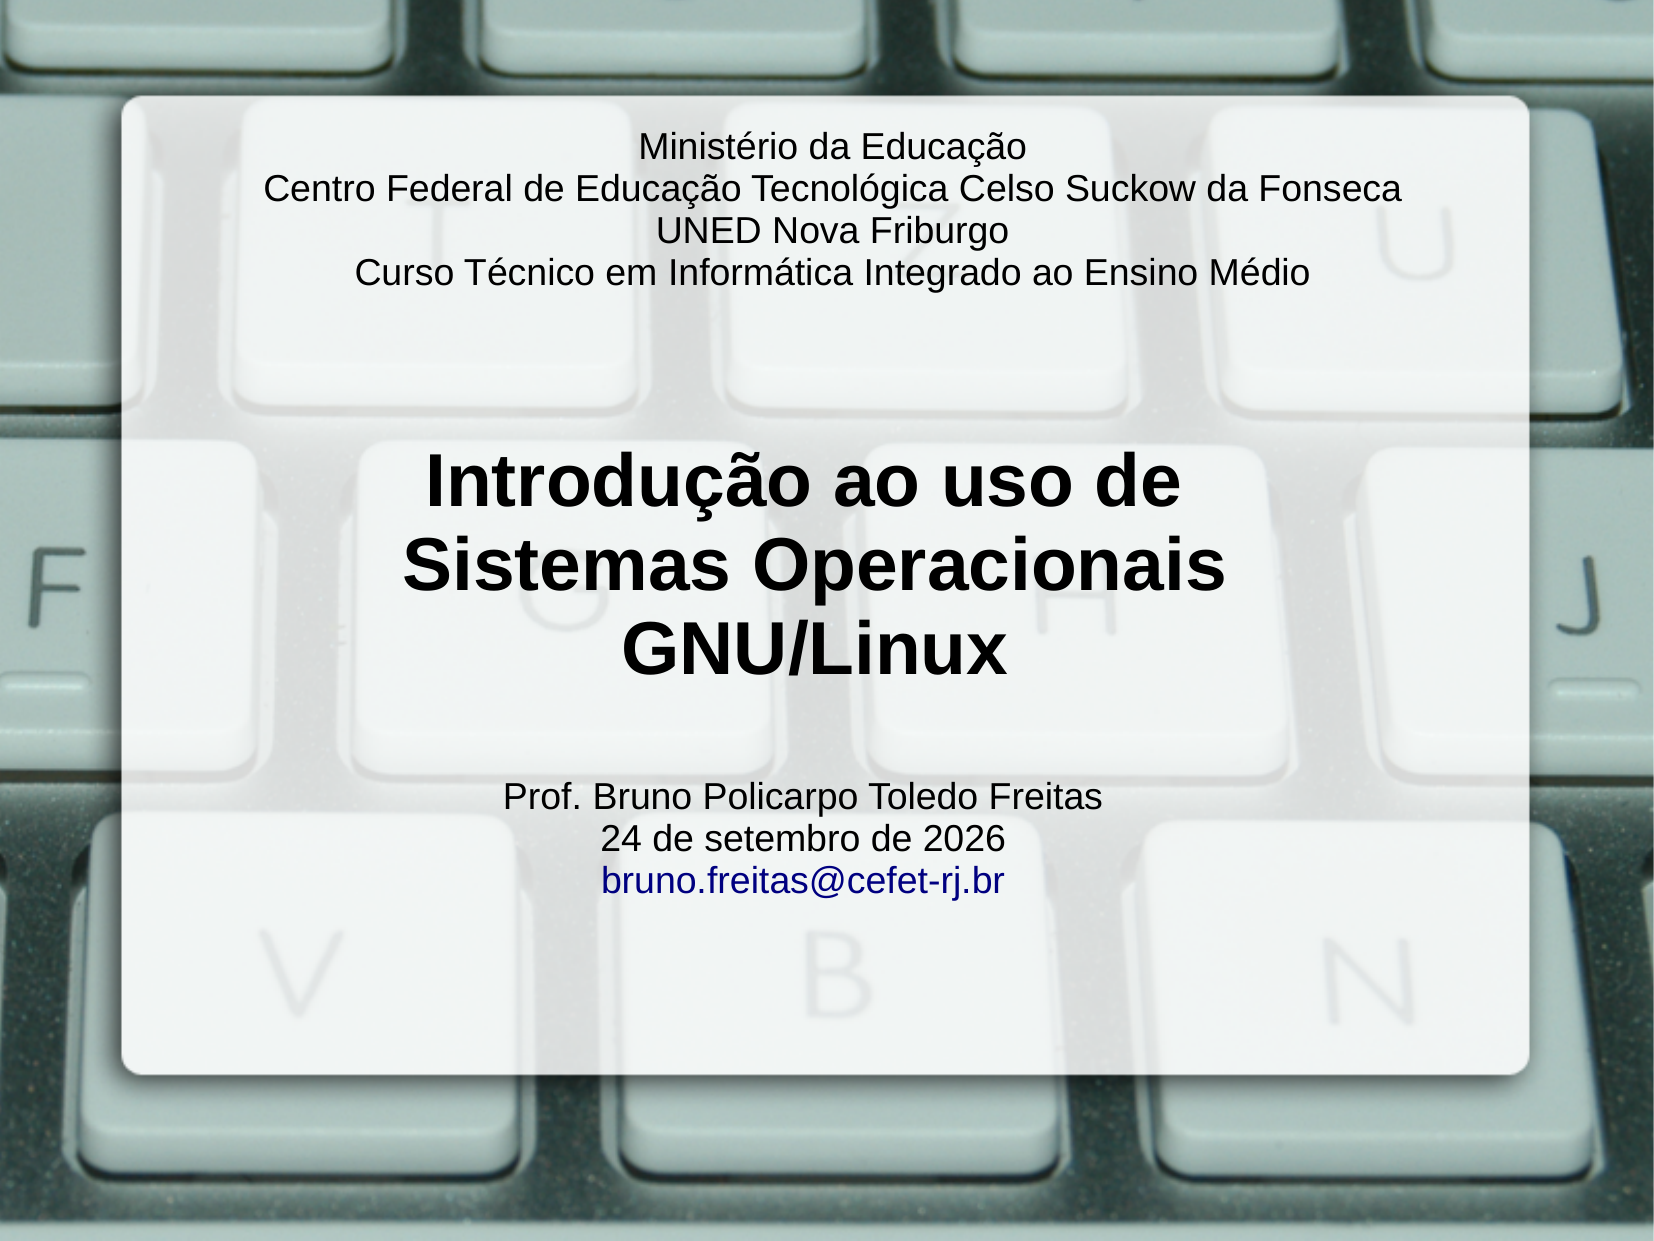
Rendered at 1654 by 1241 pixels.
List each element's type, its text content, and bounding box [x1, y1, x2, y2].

text_box Introdução ao uso de Sistemas Operacionais GNU/Linux [165, 431, 1465, 698]
picture [0, 0, 1654, 1241]
text_box Ministério da Educação Centro Federal de Educação Tecnológica Celso Suckow da Fonseca UNED Nova Friburgo Curso Técnico em Informática Integrado ao Ensino Médio [188, 118, 1477, 343]
text_box Prof. Bruno Policarpo Toledo Freitas 21 de abril de 2020 bruno.freitas@cefet-rj.br [354, 767, 1252, 909]
